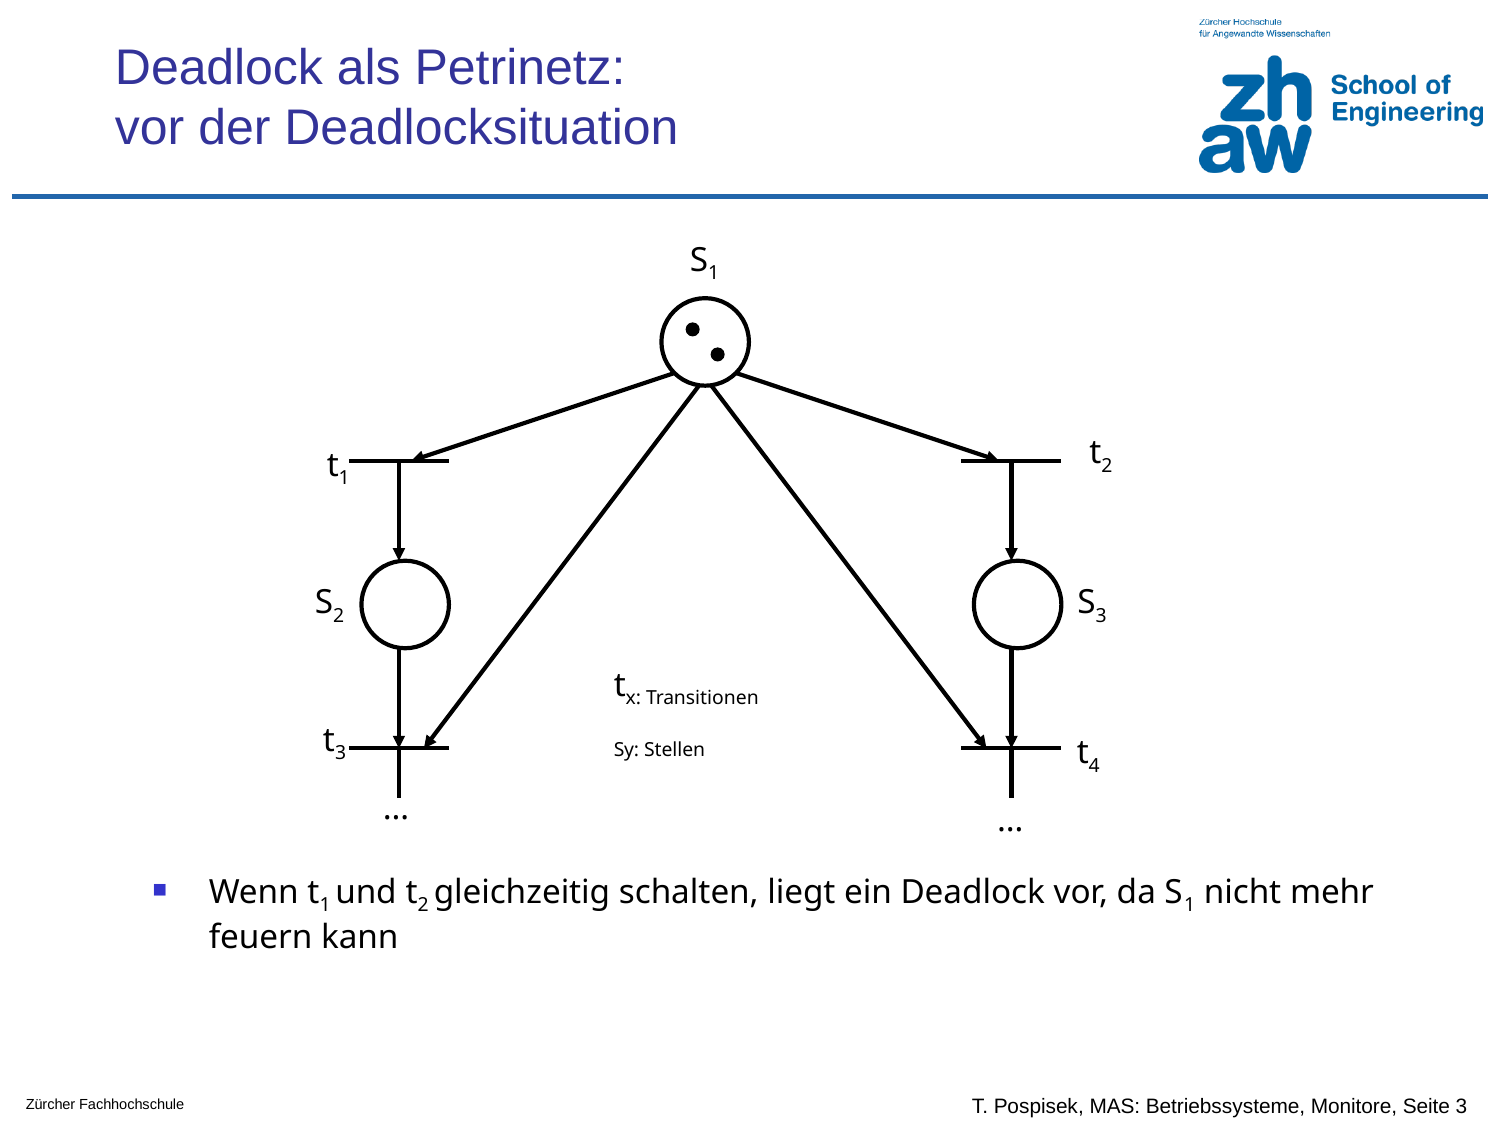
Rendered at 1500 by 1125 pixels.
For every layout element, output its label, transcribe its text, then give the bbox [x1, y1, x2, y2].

text_box S2 [300, 573, 359, 634]
text_box t3 [308, 710, 361, 772]
list Wenn t1 und t2 gleichzeitig schalten, liegt ein Deadlock vor, da S1 nicht mehr feuern kann [137, 862, 1425, 1025]
text_box S1 [675, 230, 734, 291]
text_box t4 [1062, 723, 1115, 784]
text_box t2 [1074, 423, 1128, 484]
text_box [686, 323, 699, 336]
text_box tx: Transitionen Sy: Stellen [598, 655, 792, 768]
text_box t1 [312, 435, 365, 497]
title Deadlock als Petrinetz: vor der Deadlocksituation [99, 50, 1158, 163]
text_box … [982, 790, 1054, 846]
text_box … [368, 778, 439, 834]
text_box [711, 348, 724, 361]
picture [1199, 19, 1483, 173]
text_box S3 [1062, 573, 1122, 634]
